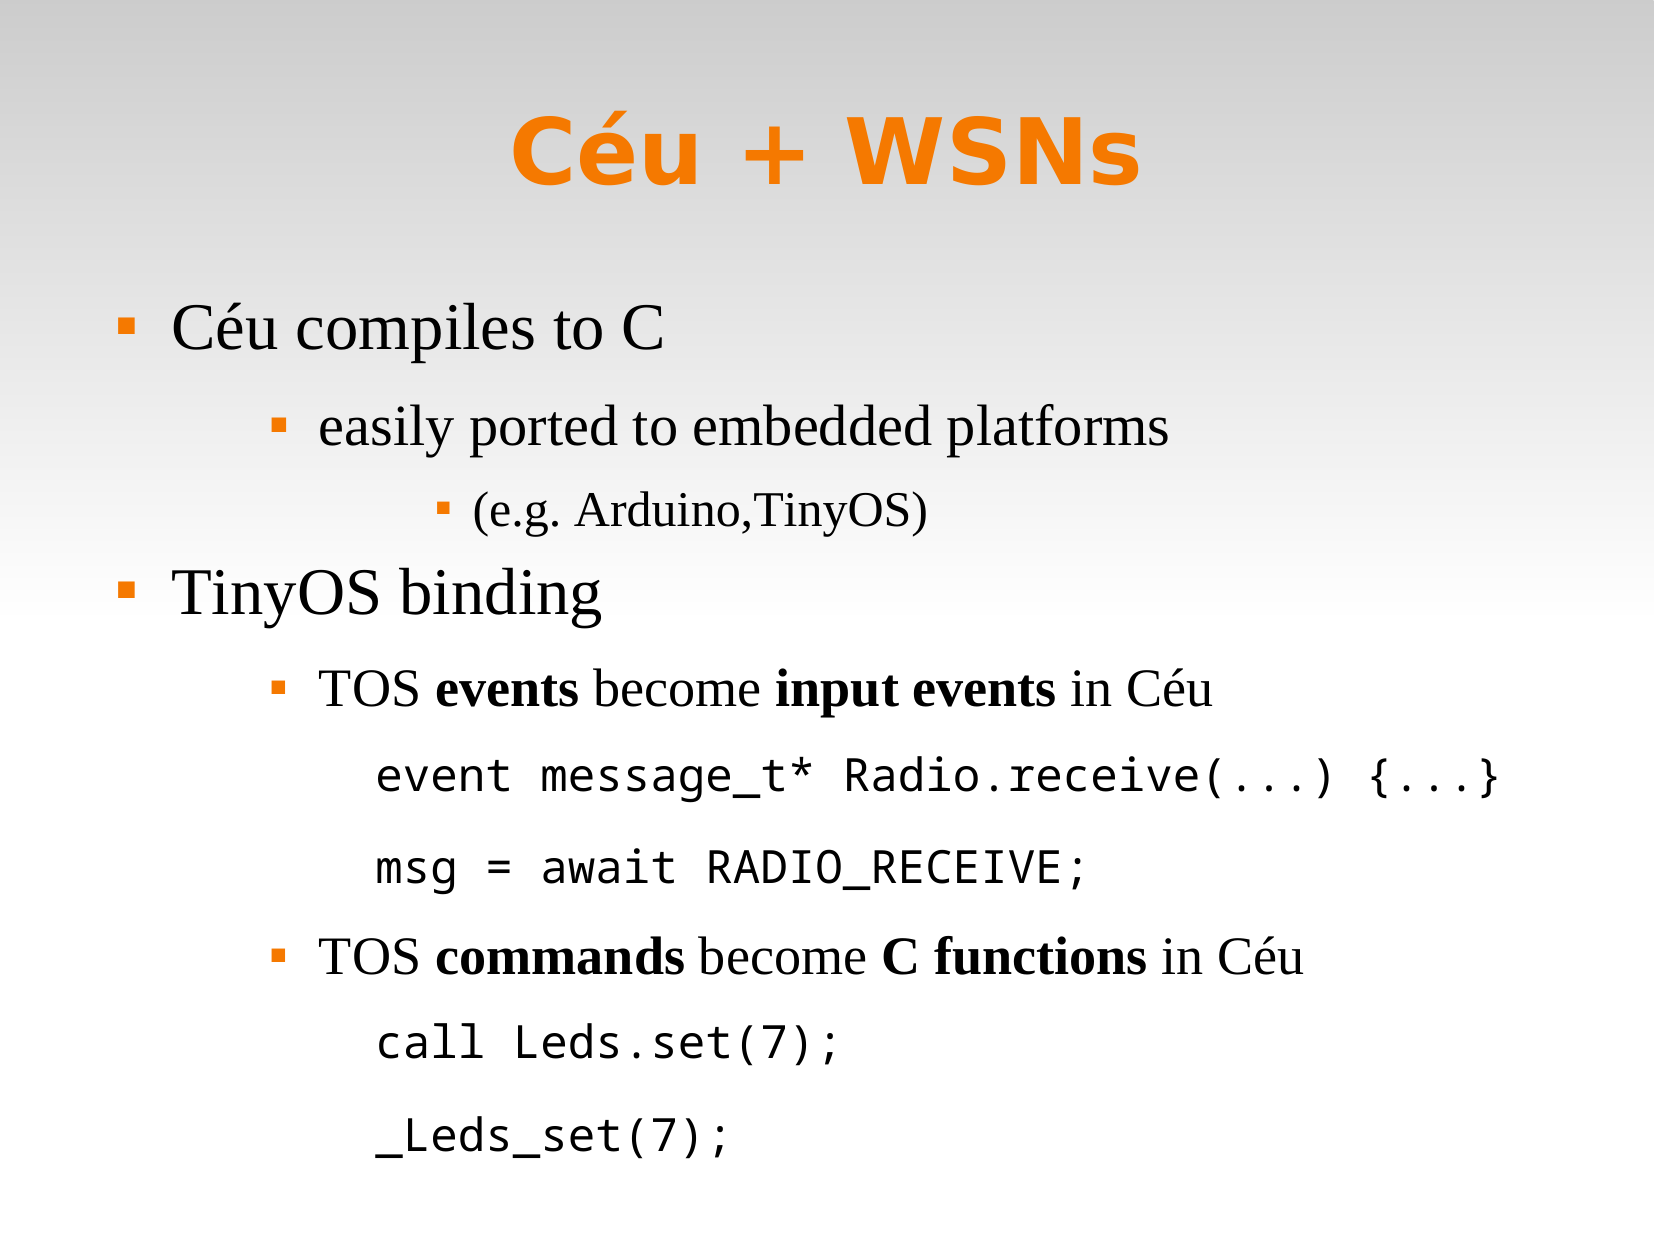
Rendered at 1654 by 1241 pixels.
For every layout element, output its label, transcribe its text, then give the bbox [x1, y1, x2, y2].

list Céu compiles to C easily ported to embedded platforms (e.g. Arduino,TinyOS) TinyOS binding TOS events become input events in Céu event message_t* Radio.receive(...) {...} msg = await RADIO_RECEIVE; TOS commands become C functions in Céu call Leds.set(7); _Leds_set(7); [82, 290, 1571, 1174]
title Céu + WSNs [82, 49, 1571, 257]
